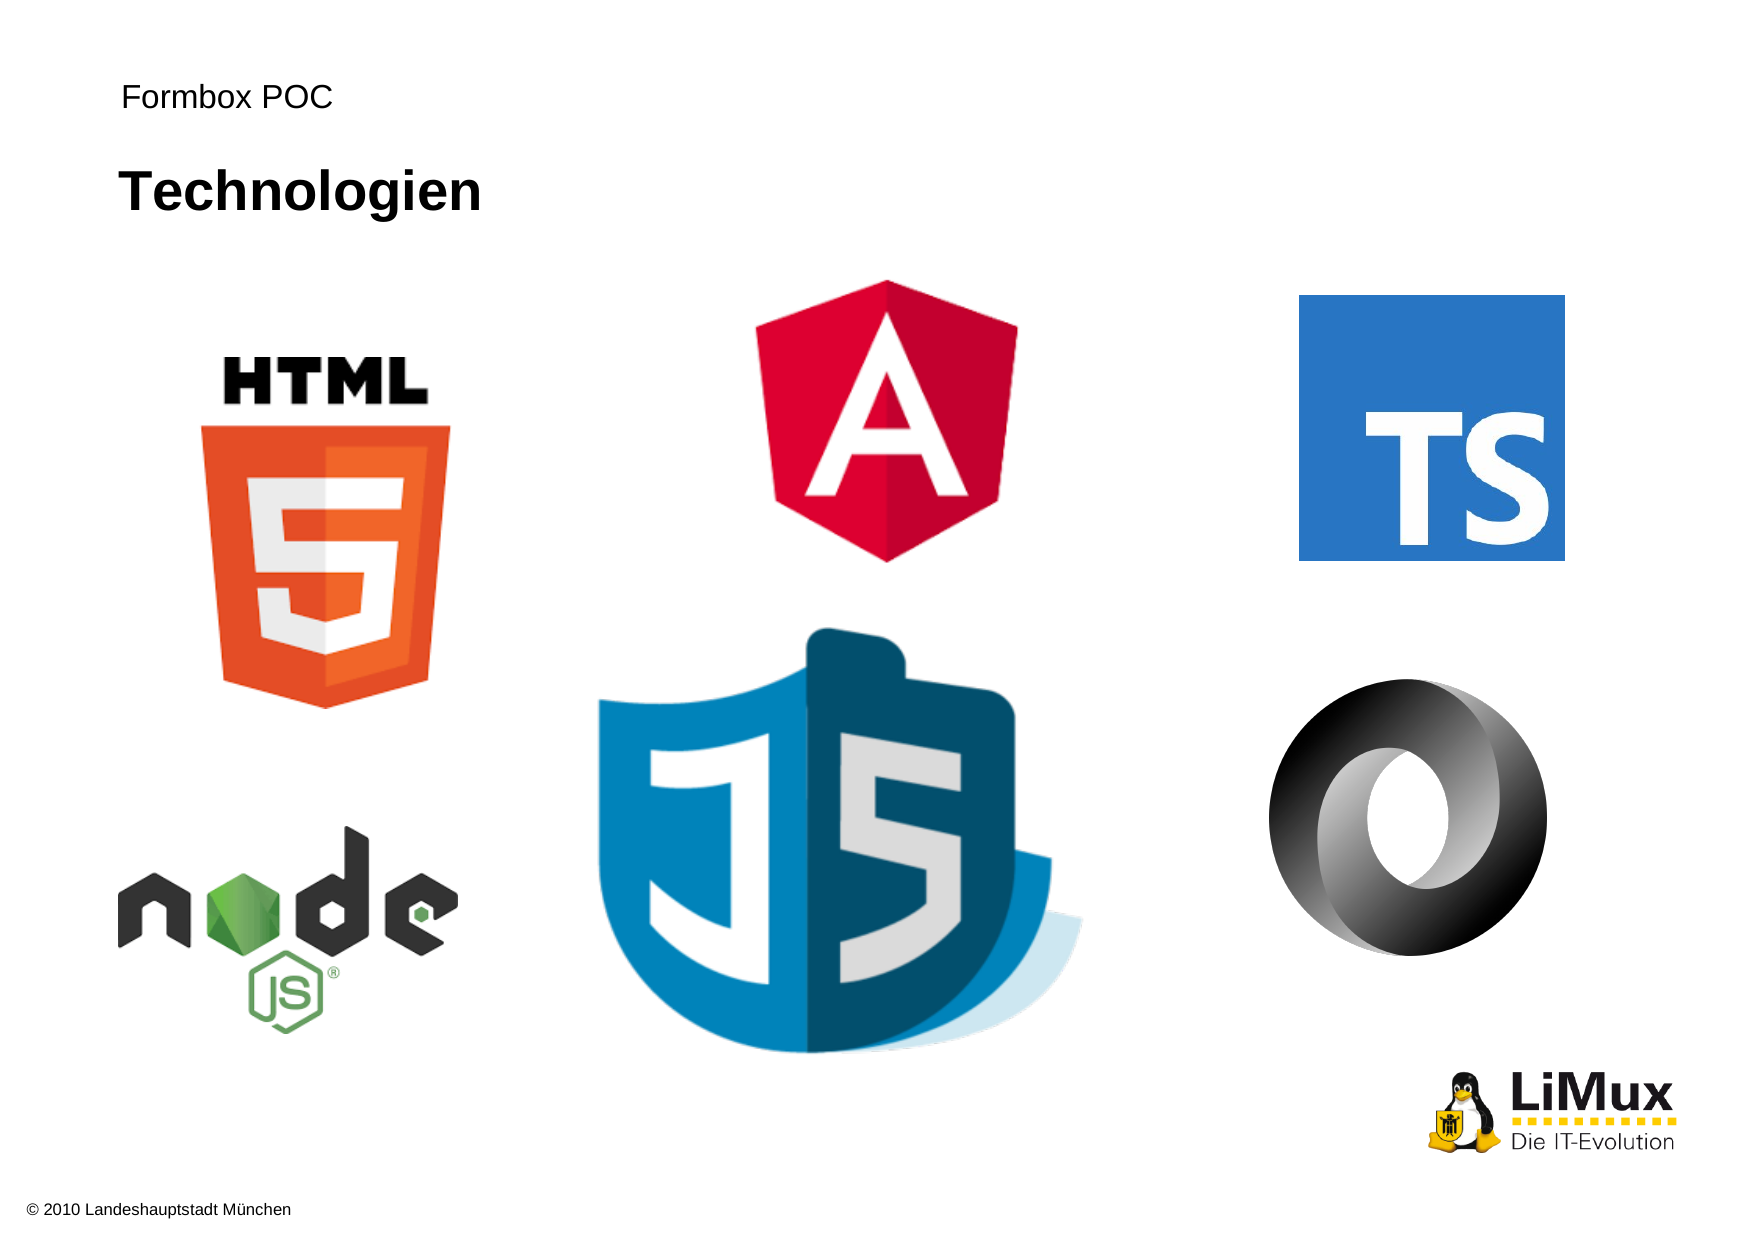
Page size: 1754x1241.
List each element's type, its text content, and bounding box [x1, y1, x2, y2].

title Technologien [118, 159, 1697, 308]
picture [590, 238, 1091, 1091]
picture [1417, 1059, 1731, 1173]
picture [118, 826, 458, 1034]
picture [1269, 679, 1547, 956]
picture [1299, 295, 1565, 562]
picture [150, 357, 502, 709]
